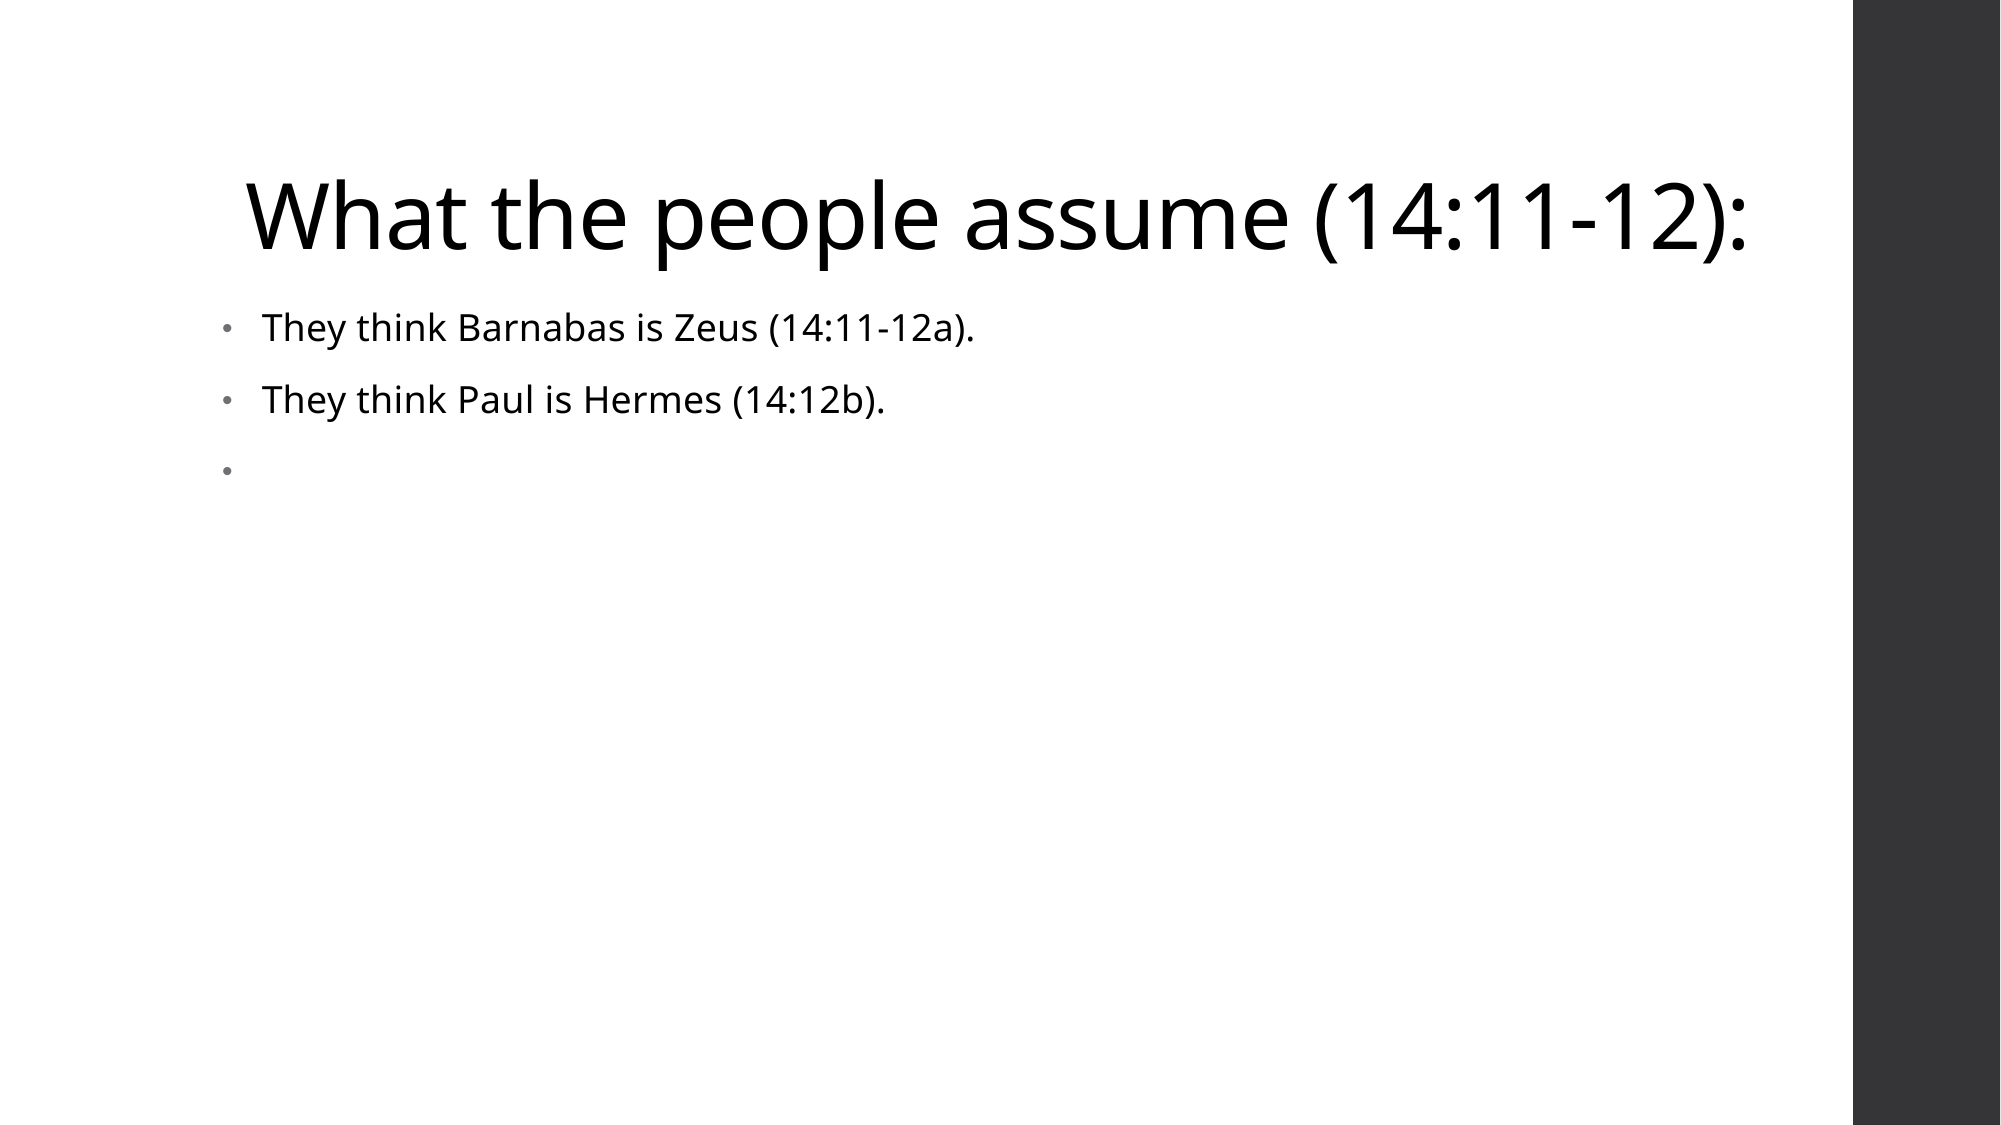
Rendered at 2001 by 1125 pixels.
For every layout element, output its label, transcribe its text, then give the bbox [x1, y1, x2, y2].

title What the people assume (14:11-12): [206, 60, 1797, 278]
list They think Barnabas is Zeus (14:11-12a). They think Paul is Hermes (14:12b). [206, 299, 1617, 1014]
